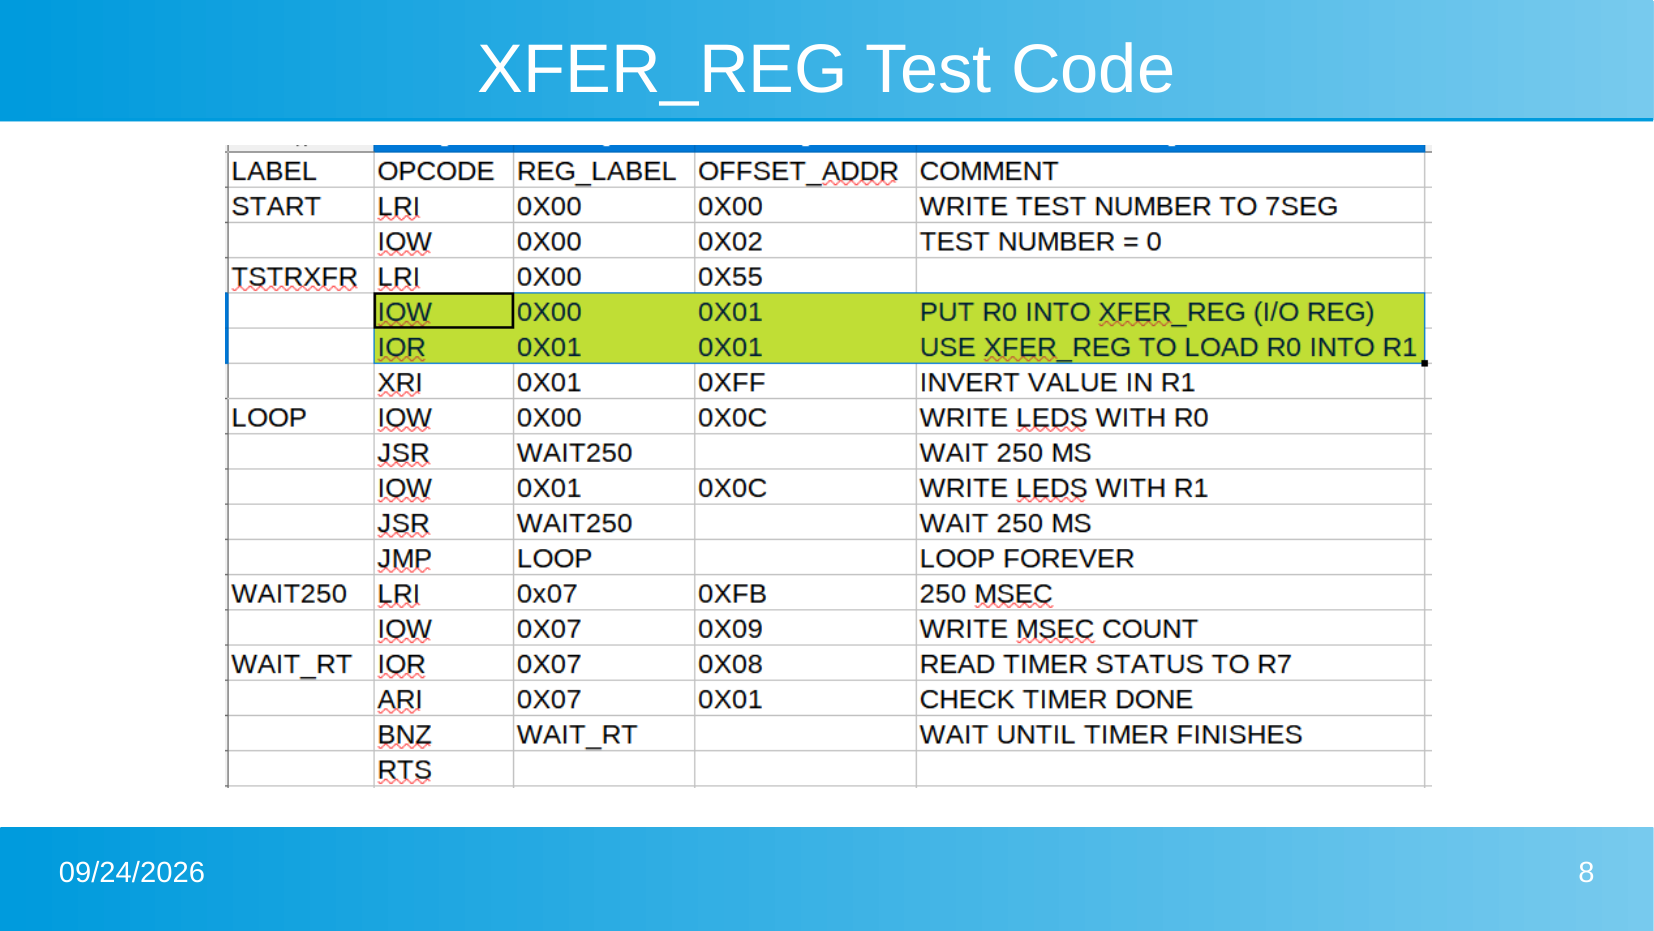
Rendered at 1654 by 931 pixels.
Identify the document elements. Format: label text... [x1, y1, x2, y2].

title XFER_REG Test Code [59, 29, 1595, 108]
picture [225, 145, 1432, 788]
